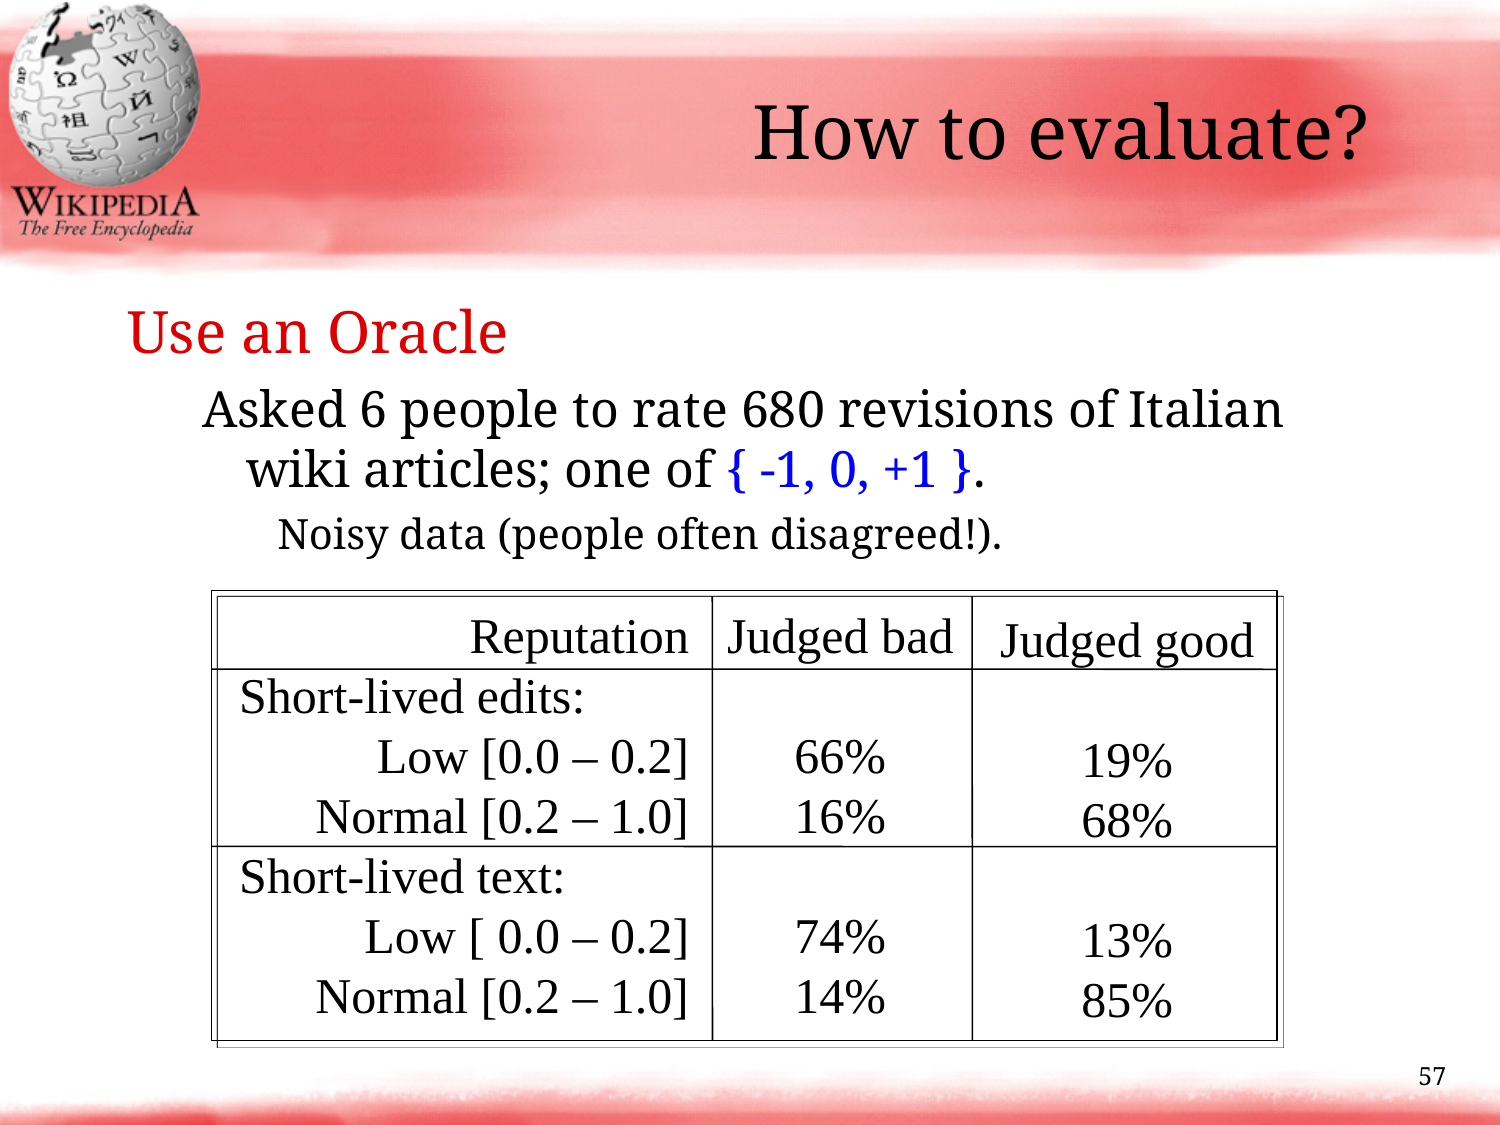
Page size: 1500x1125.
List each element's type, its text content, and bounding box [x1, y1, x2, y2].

text_box Judged bad 66% 16% 74% 14% [714, 848, 969, 1032]
text_box Reputation Short-lived edits: Low [0.0 – 0.2] Normal [0.2 – 1.0] Short-lived text: Low [ 0.0 – 0.2] Normal [0.2 – 1.0] [224, 670, 705, 845]
text_box Judged good 19% 68% 13% 85% [985, 600, 1270, 668]
text_box Judged bad 66% 16% 74% 14% [714, 670, 969, 845]
picture [0, 0, 1500, 1125]
text_box Reputation Short-lived edits: Low [0.0 – 0.2] Normal [0.2 – 1.0] Short-lived text: Low [ 0.0 – 0.2] Normal [0.2 – 1.0] [224, 848, 705, 1032]
text_box Judged good 19% 68% 13% 85% [985, 670, 1270, 845]
text_box How to evaluate? [112, 29, 1385, 230]
text_box Judged bad 66% 16% 74% 14% [714, 598, 969, 668]
text_box Use an Oracle Asked 6 people to rate 680 revisions of Italian wiki articles; one of { -1, 0, +1 }. Noisy data (people often disagreed!). [112, 287, 1388, 1051]
text_box Reputation Short-lived edits: Low [0.0 – 0.2] Normal [0.2 – 1.0] Short-lived text: Low [ 0.0 – 0.2] Normal [0.2 – 1.0] [224, 598, 705, 668]
text_box Judged good 19% 68% 13% 85% [985, 848, 1270, 1036]
